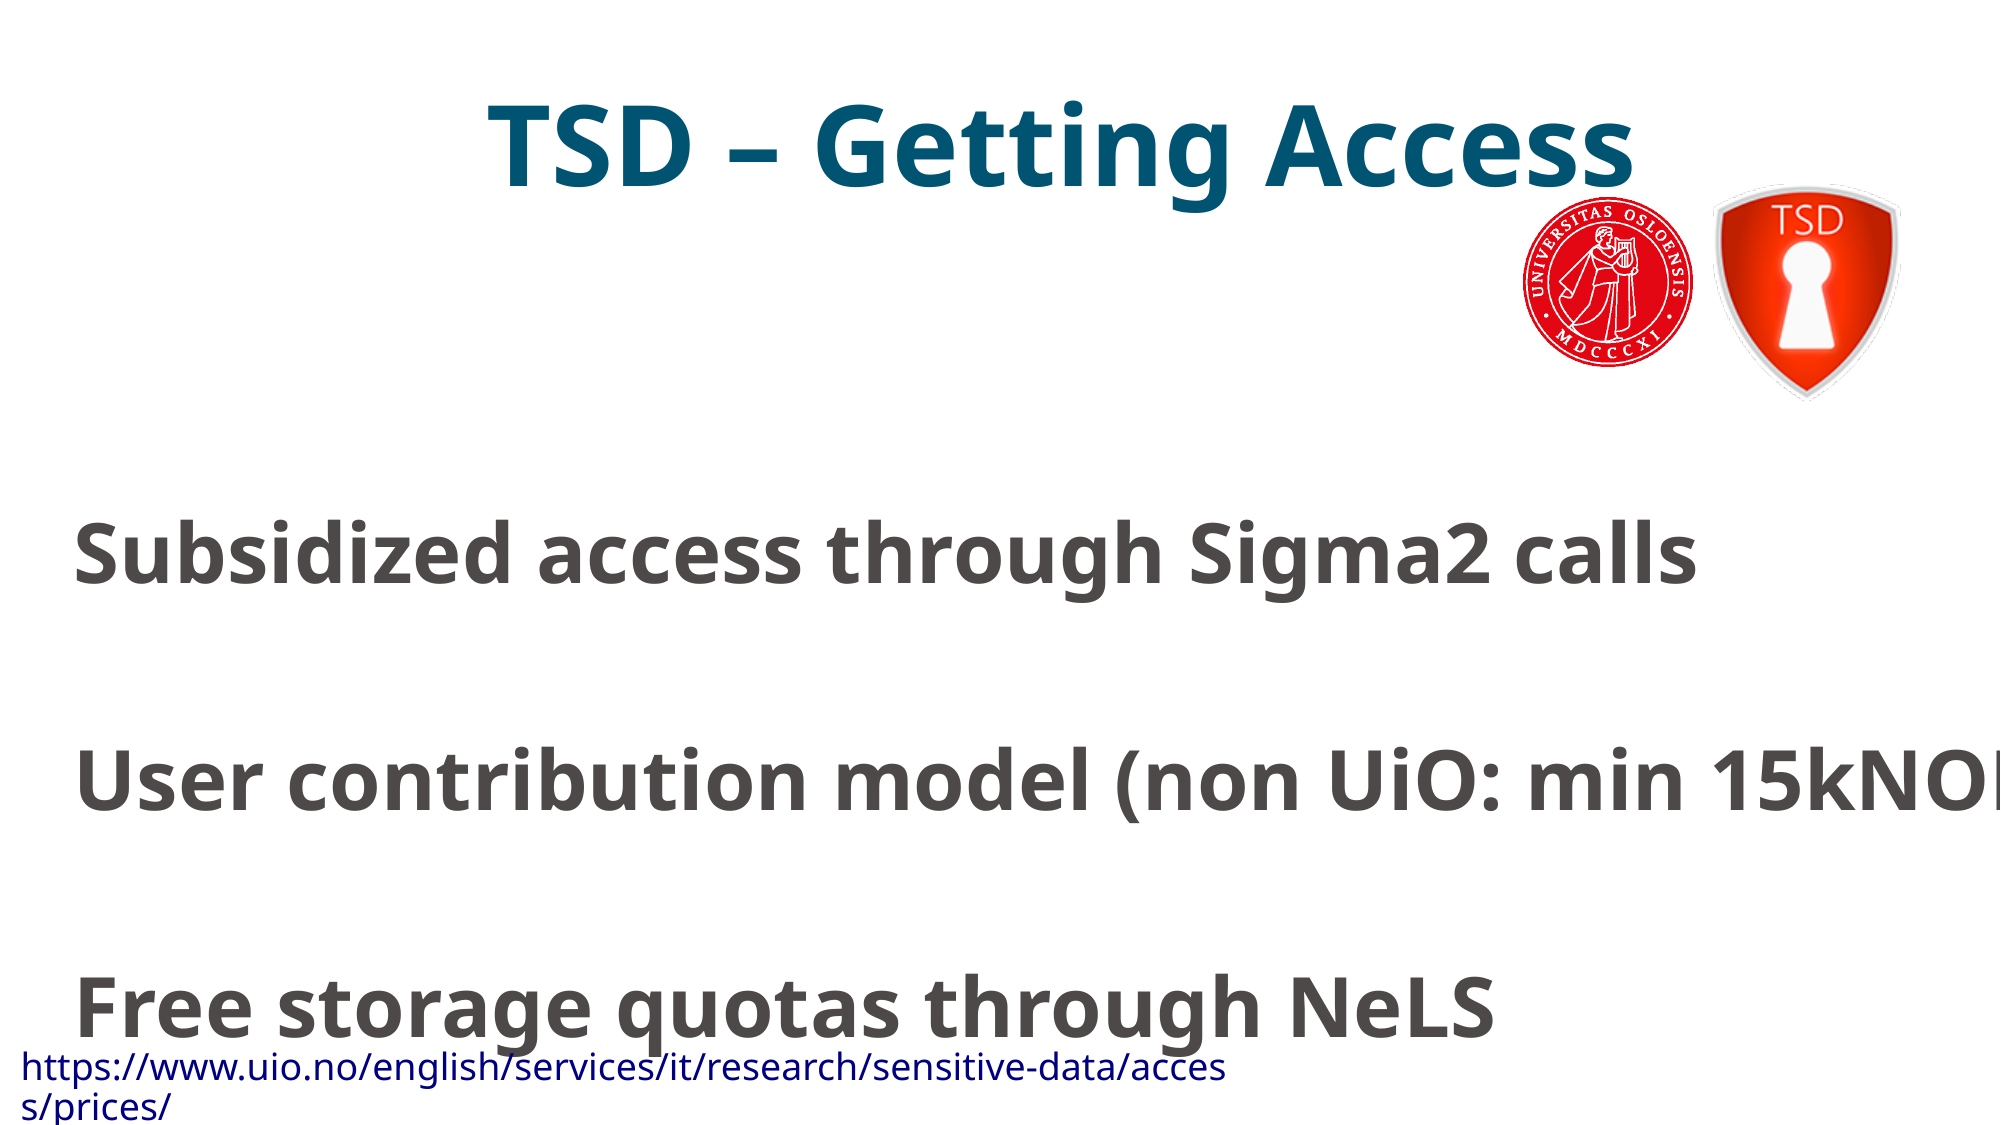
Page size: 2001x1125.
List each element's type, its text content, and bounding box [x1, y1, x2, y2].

picture [1523, 197, 1701, 367]
text_box Subsidized access through Sigma2 calls User contribution model (non UiO: min 15kNOK/a) Free storage quotas through NeLS [59, 259, 1887, 941]
text_box https://www.uio.no/english/services/it/research/sensitive-data/access/prices/ https://nels.bioinfo.no/ [5, 1033, 1247, 1125]
text_box TSD – Getting Access [471, 59, 1529, 201]
picture [1712, 183, 1902, 402]
